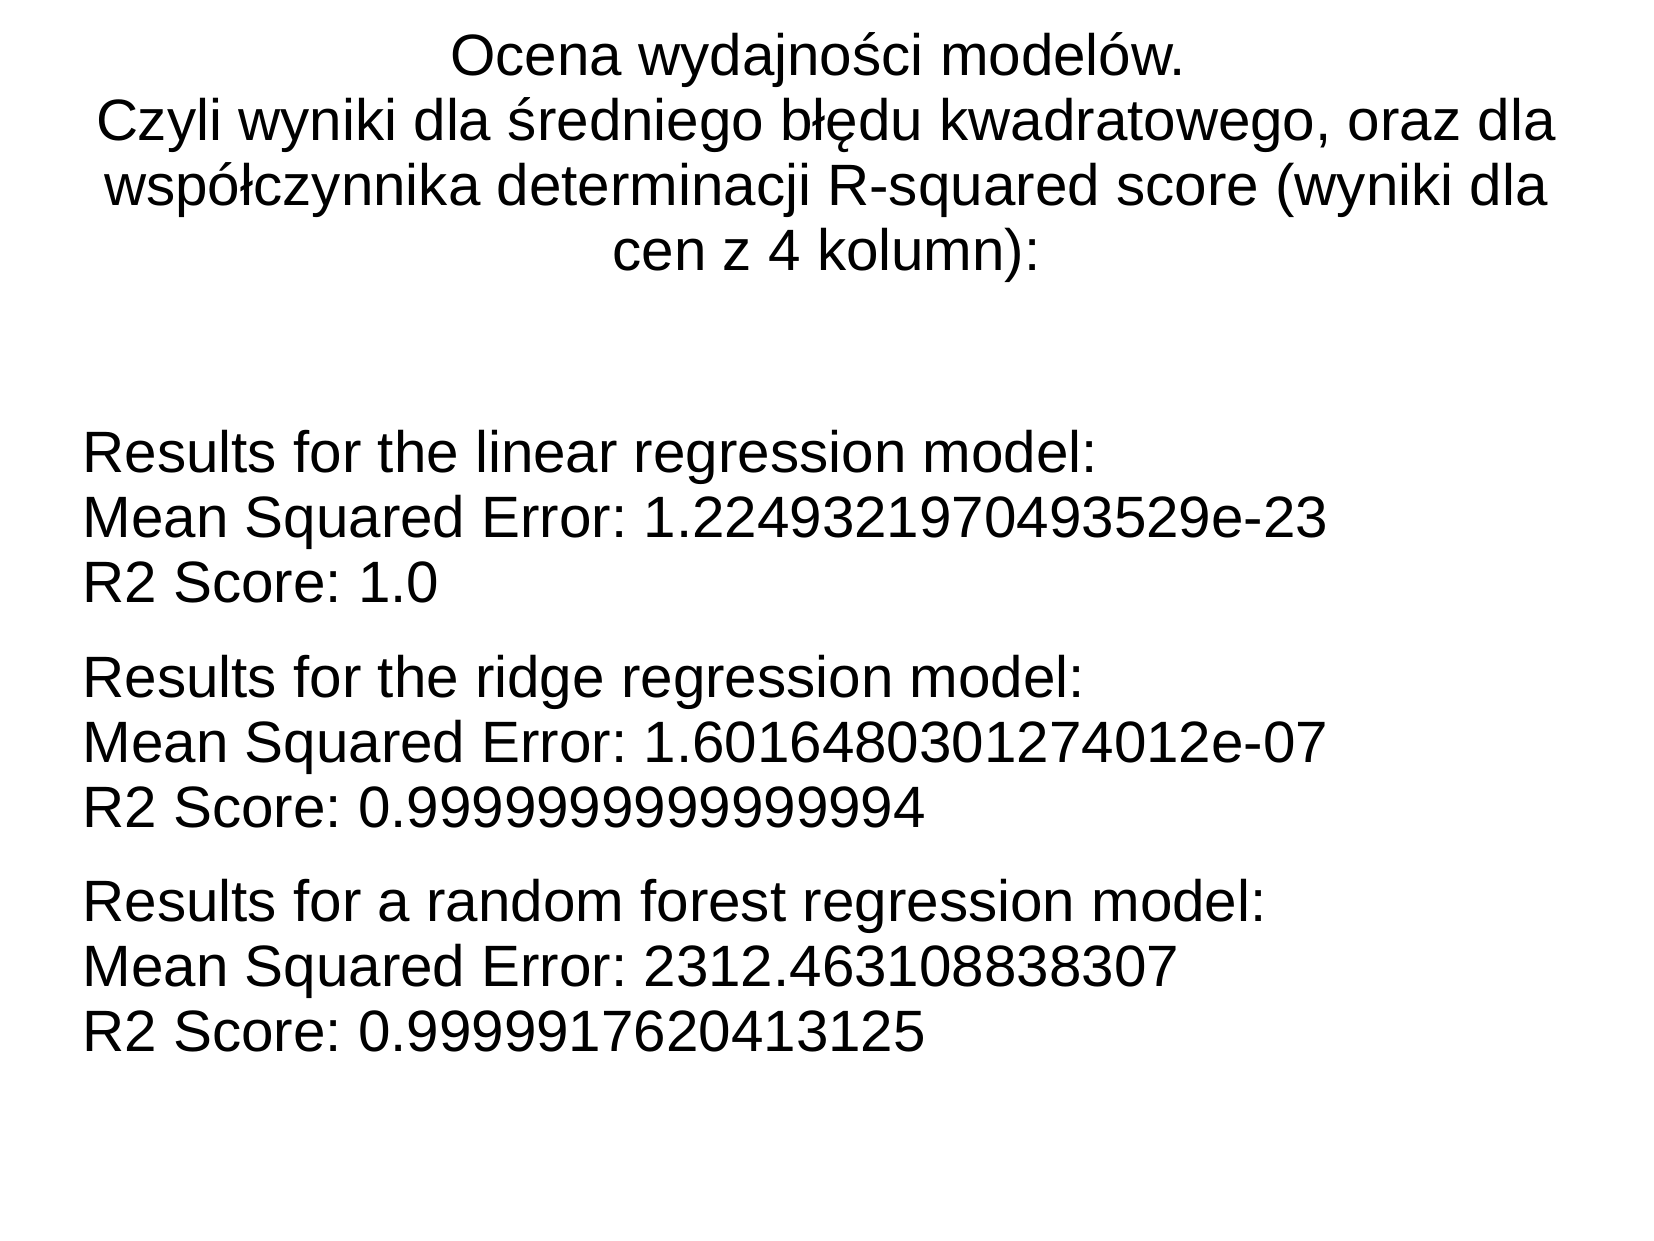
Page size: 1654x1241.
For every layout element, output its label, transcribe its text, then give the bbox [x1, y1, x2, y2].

list Results for the linear regression model: Mean Squared Error: 1.2249321970493529e-23 R2 Score: 1.0 Results for the ridge regression model: Mean Squared Error: 1.6016480301274012e-07 R2 Score: 0.9999999999999994 Results for a random forest regression model: Mean Squared Error: 2312.463108838307 R2 Score: 0.9999917620413125 [82, 290, 1571, 1121]
title Ocena wydajności modelów. Czyli wyniki dla średniego błędu kwadratowego, oraz dla współczynnika determinacji R-squared score (wyniki dla cen z 4 kolumn): [82, 23, 1571, 283]
